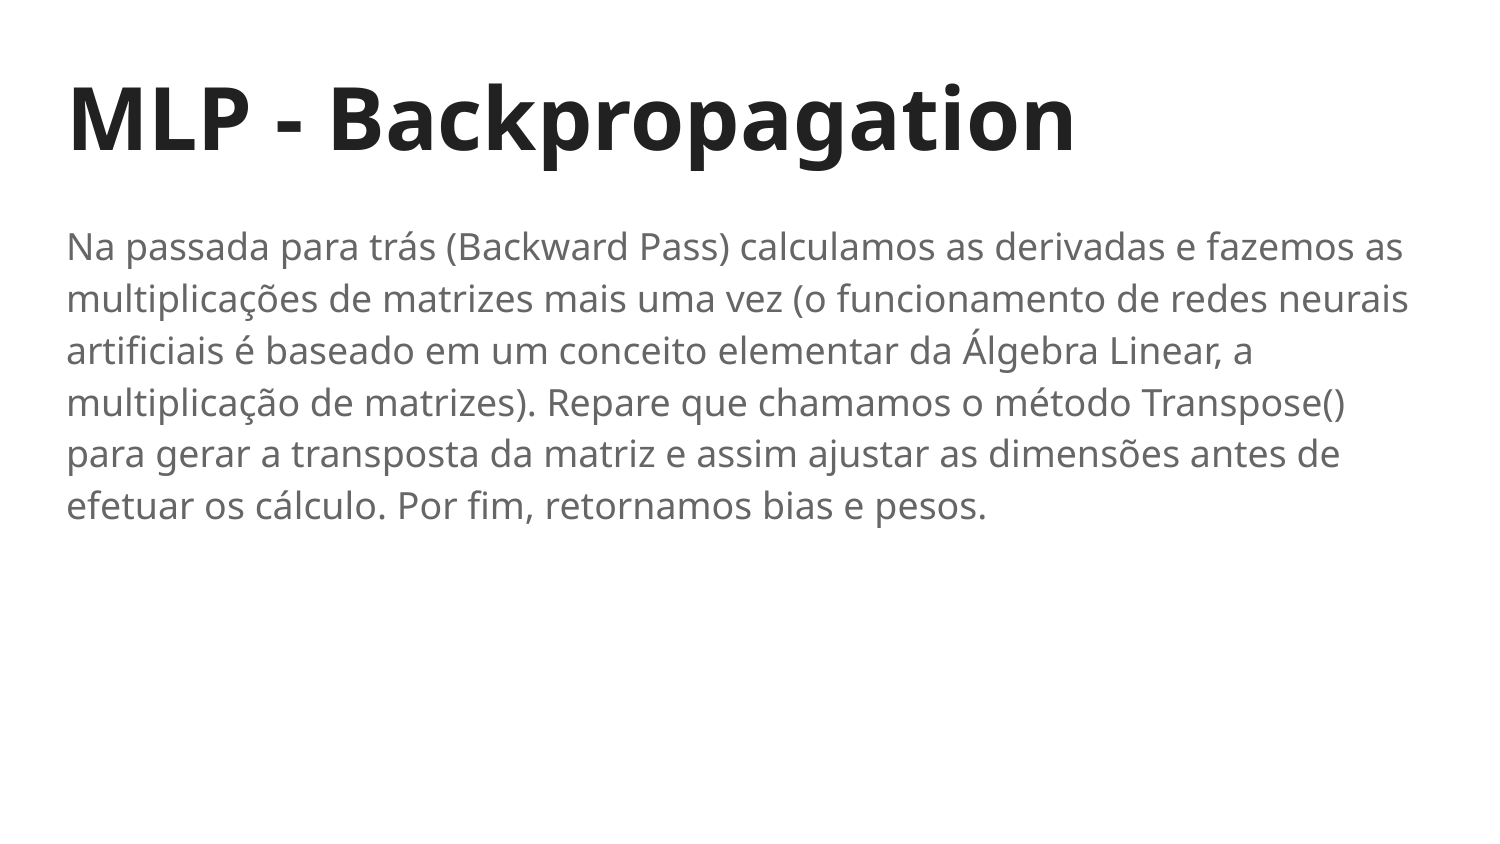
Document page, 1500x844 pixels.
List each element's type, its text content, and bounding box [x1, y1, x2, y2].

list Na passada para trás (Backward Pass) calculamos as derivadas e fazemos as multiplicações de matrizes mais uma vez (o funcionamento de redes neurais artificiais é baseado em um conceito elementar da Álgebra Linear, a multiplicação de matrizes). Repare que chamamos o método Transpose() para gerar a transposta da matriz e assim ajustar as dimensões antes de efetuar os cálculo. Por fim, retornamos bias e pesos. [51, 201, 1449, 750]
title MLP - Backpropagation [51, 48, 1449, 180]
